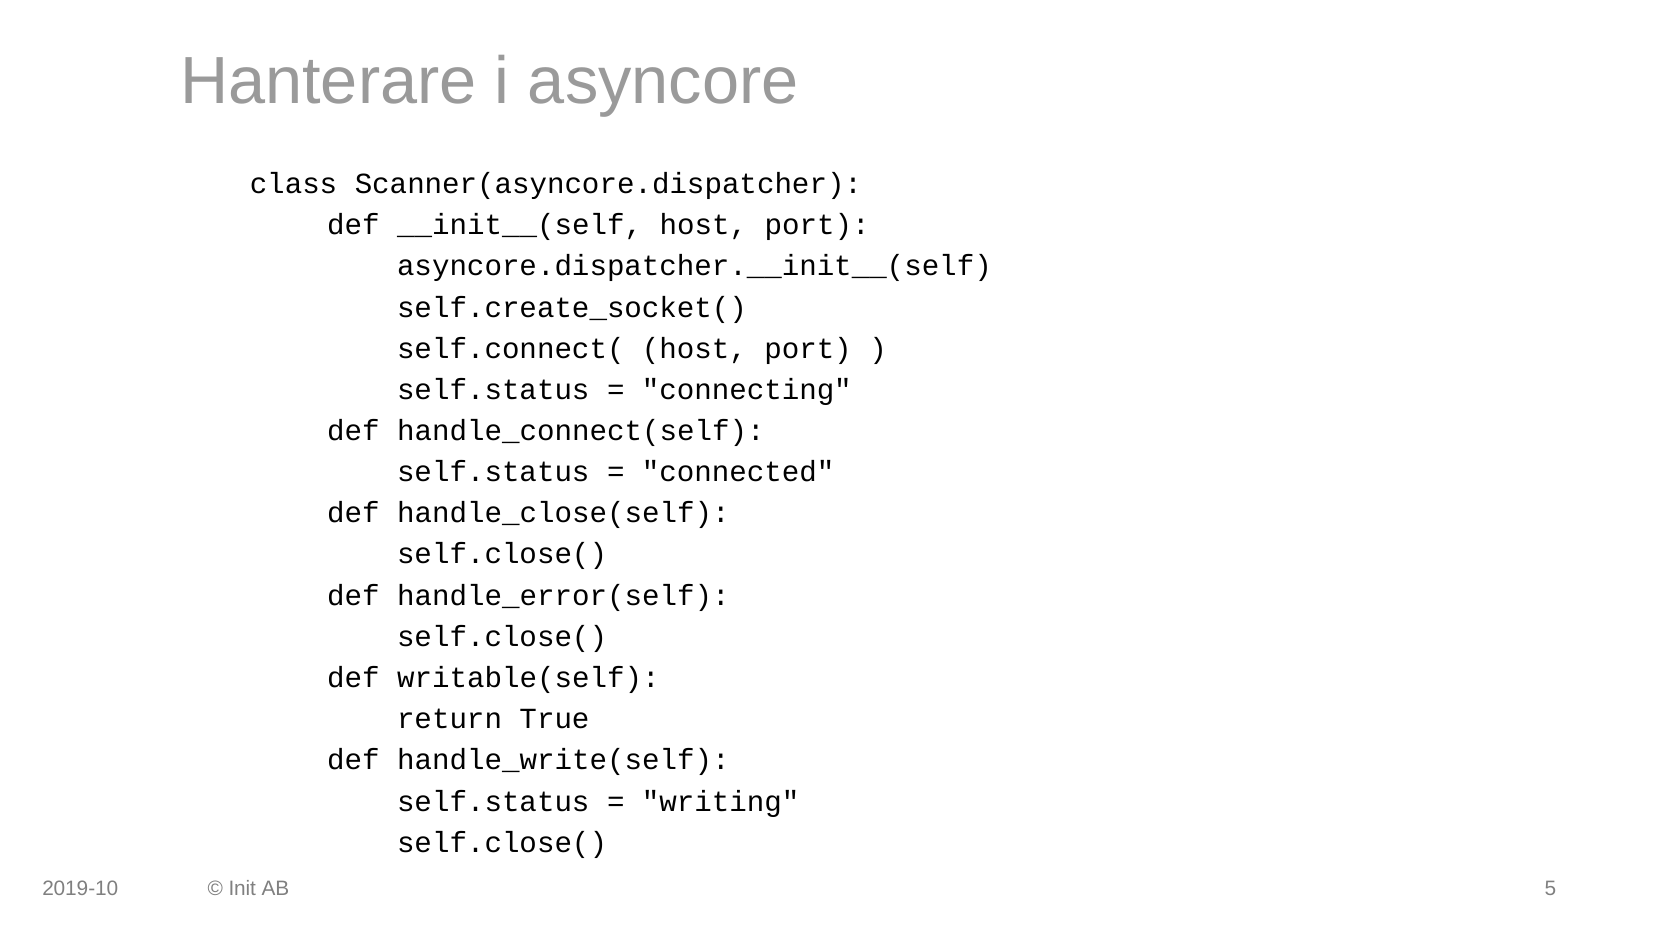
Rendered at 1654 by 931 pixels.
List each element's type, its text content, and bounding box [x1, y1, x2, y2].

text_box © Init AB [192, 857, 1461, 908]
text_box Hanterare i asyncore [165, 0, 1489, 125]
text_box class Scanner(asyncore.dispatcher): def __init__(self, host, port): asyncore.dispatcher.__init__(self) self.create_socket() self.connect( (host, port) ) self.status = "connecting" def handle_connect(self): self.status = "connected" def handle_close(self): self.close() def handle_error(self): self.close() def writable(self): return True def handle_write(self): self.status = "writing" self.close() [165, 156, 1489, 852]
text_box <nummer> [1488, 857, 1571, 908]
text_box 2019-10 [27, 857, 166, 908]
